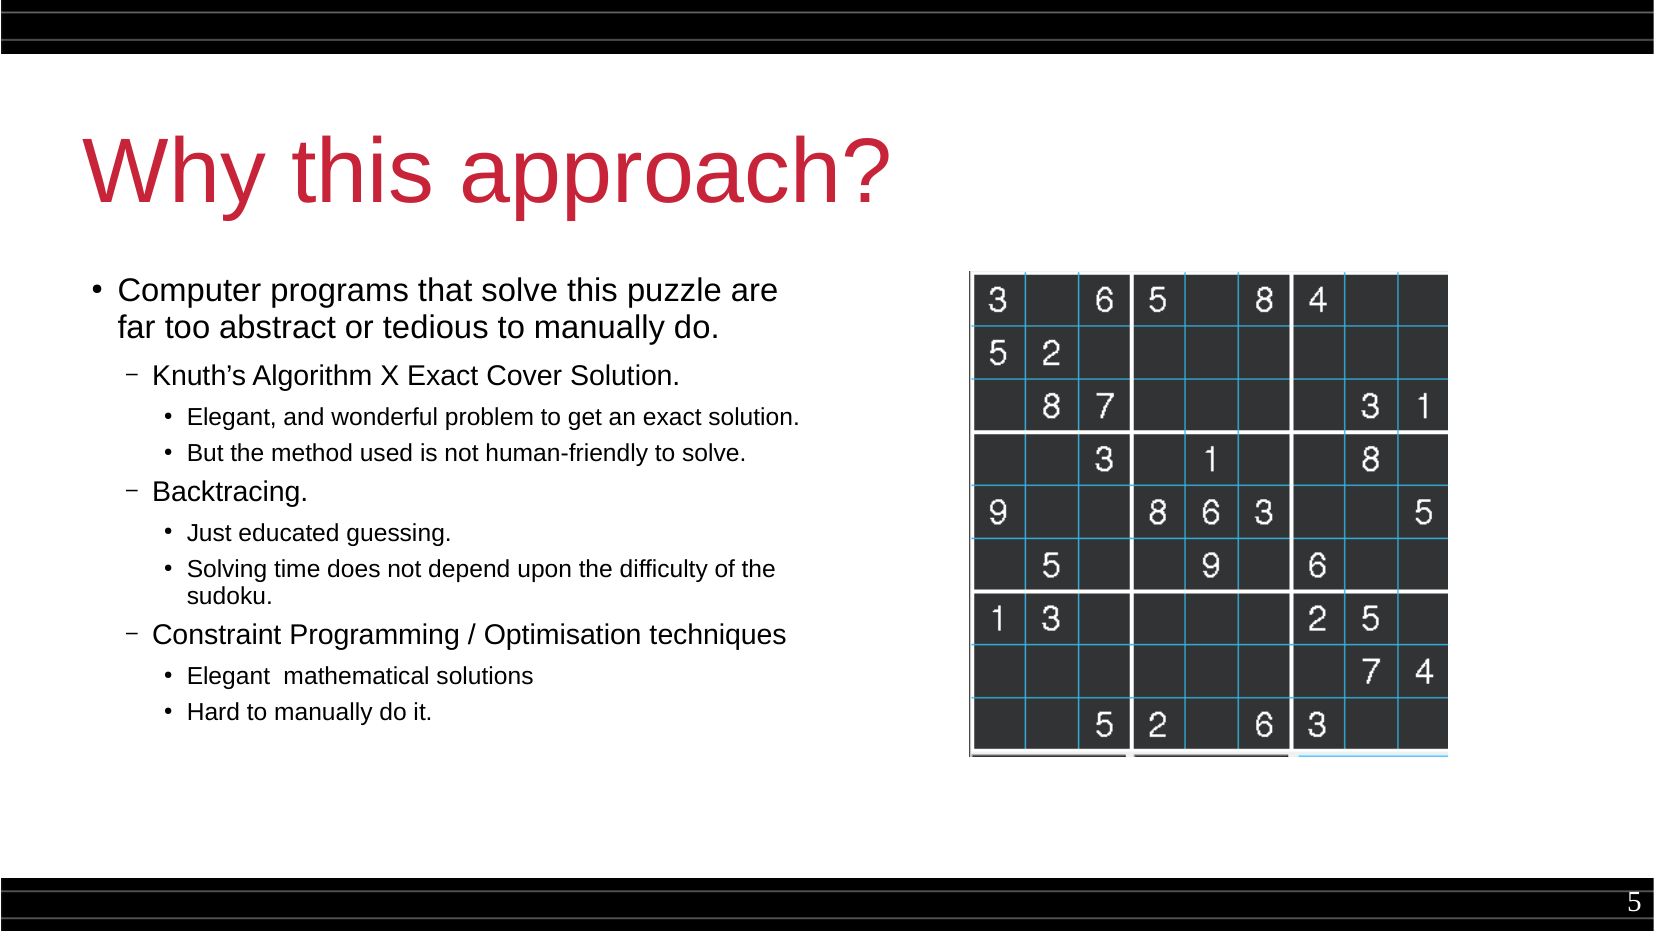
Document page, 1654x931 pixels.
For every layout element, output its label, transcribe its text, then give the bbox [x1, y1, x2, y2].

list Computer programs that solve this puzzle are far too abstract or tedious to manually do. Knuth’s Algorithm X Exact Cover Solution. Elegant, and wonderful problem to get an exact solution. But the method used is not human-friendly to solve. Backtracing. Just educated guessing. Solving time does not depend upon the difficulty of the sudoku. Constraint Programming / Optimisation techniques Elegant mathematical solutions Hard to manually do it. [82, 271, 809, 758]
picture [969, 271, 1448, 757]
title Why this approach? [82, 92, 1571, 249]
picture [1, 0, 1654, 54]
picture [1, 878, 1654, 931]
